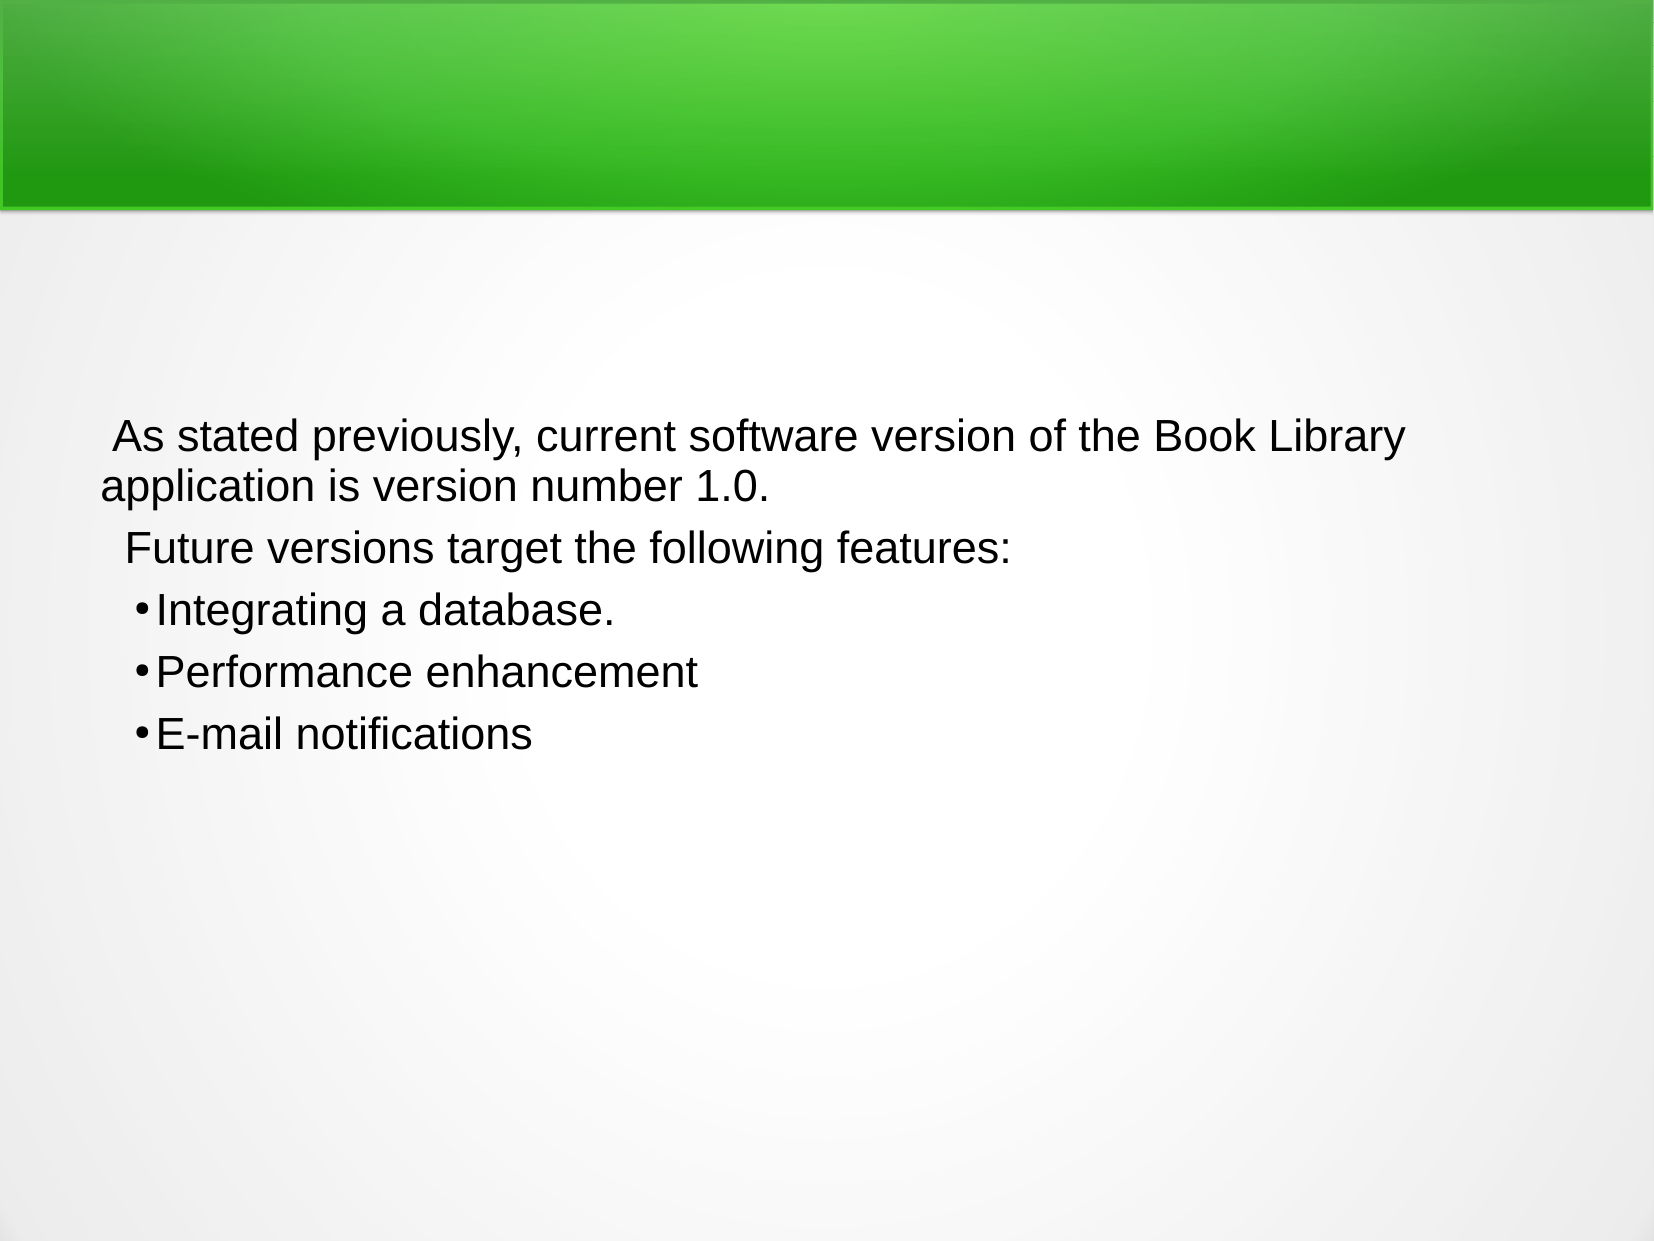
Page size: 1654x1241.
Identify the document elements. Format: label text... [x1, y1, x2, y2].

list As stated previously, current software version of the Book Library application is version number 1.0. Future versions target the following features: Integrating a database. Performance enhancement E-mail notifications [82, 224, 1571, 764]
title [116, 105, 1606, 212]
